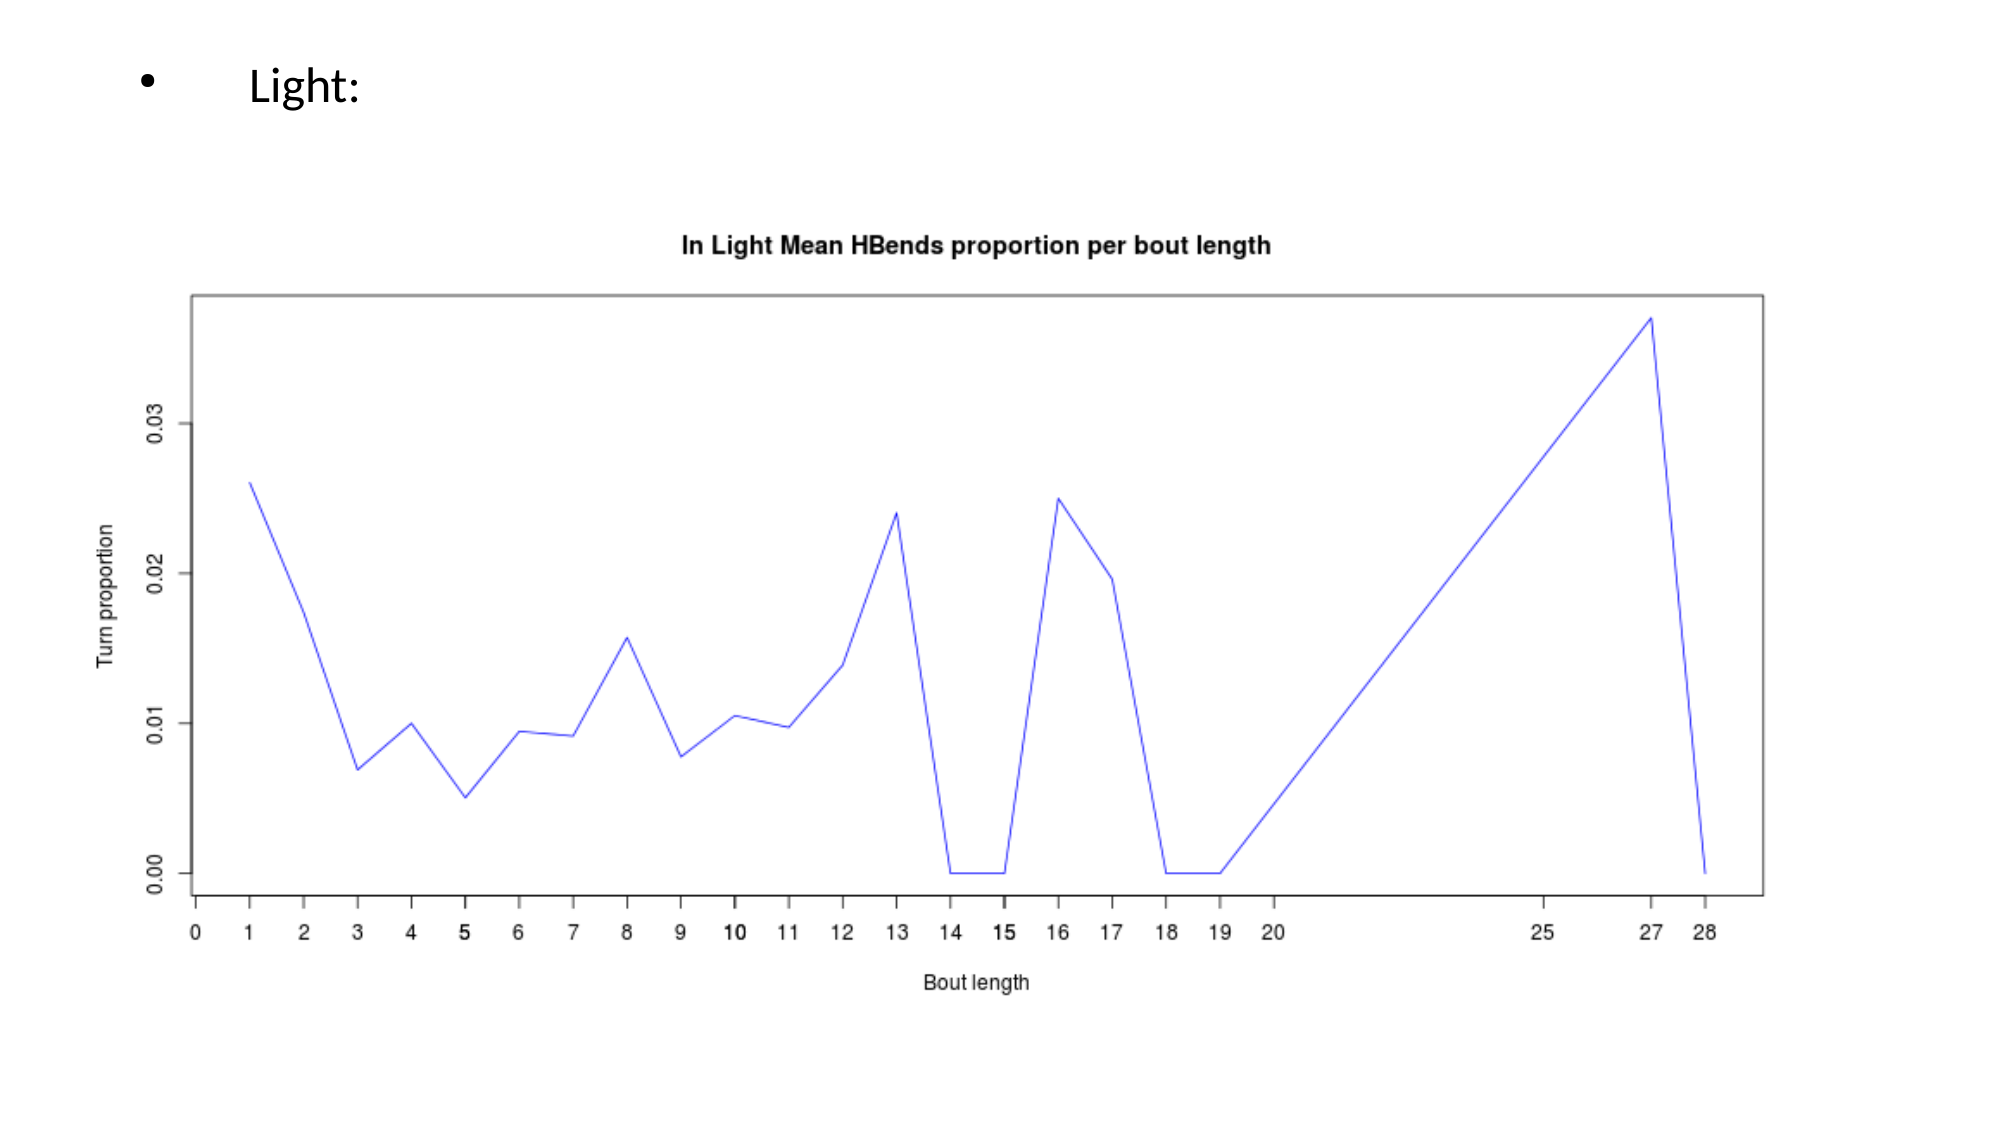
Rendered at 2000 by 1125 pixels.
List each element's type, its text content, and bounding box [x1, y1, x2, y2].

picture [90, 194, 1816, 1023]
text_box Light: [0, 0, 2000, 946]
